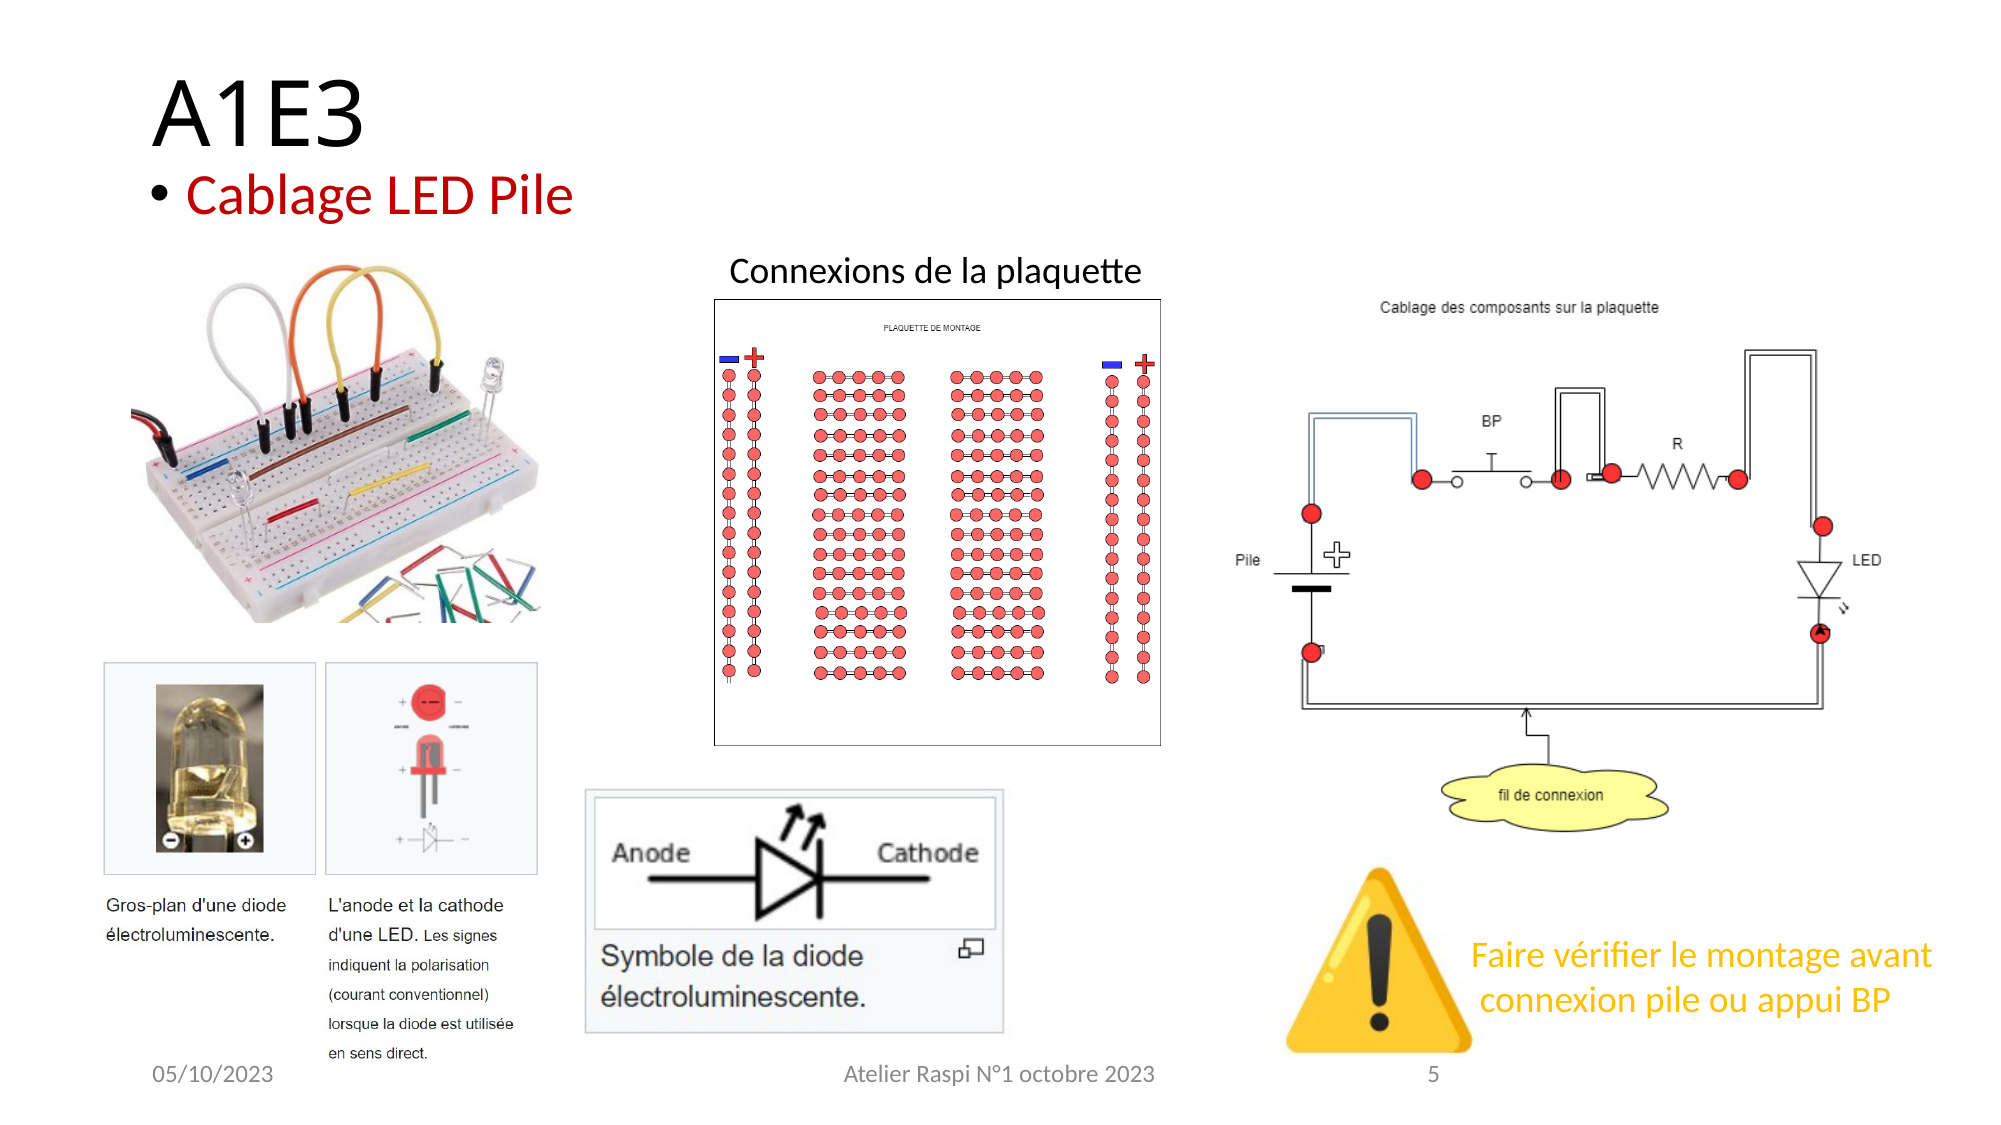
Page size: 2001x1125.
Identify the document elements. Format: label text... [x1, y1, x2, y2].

text_box Connexions de la plaquette [714, 238, 1164, 300]
text_box [1412, 1042, 1863, 1103]
text_box Cablage LED Pile [134, 156, 1860, 231]
picture [714, 300, 1161, 746]
picture [1210, 289, 1905, 836]
text_box Faire vérifier le montage avant connexion pile ou appui BP [1456, 922, 1955, 1029]
text_box 05/10/2023 [137, 1042, 588, 1103]
picture [1271, 857, 1486, 1061]
picture [101, 654, 541, 1066]
picture [560, 750, 1045, 1051]
picture [131, 263, 541, 623]
text_box Atelier Raspi N°1 octobre 2023 [662, 1042, 1338, 1103]
text_box A1E3 [137, 59, 1863, 166]
